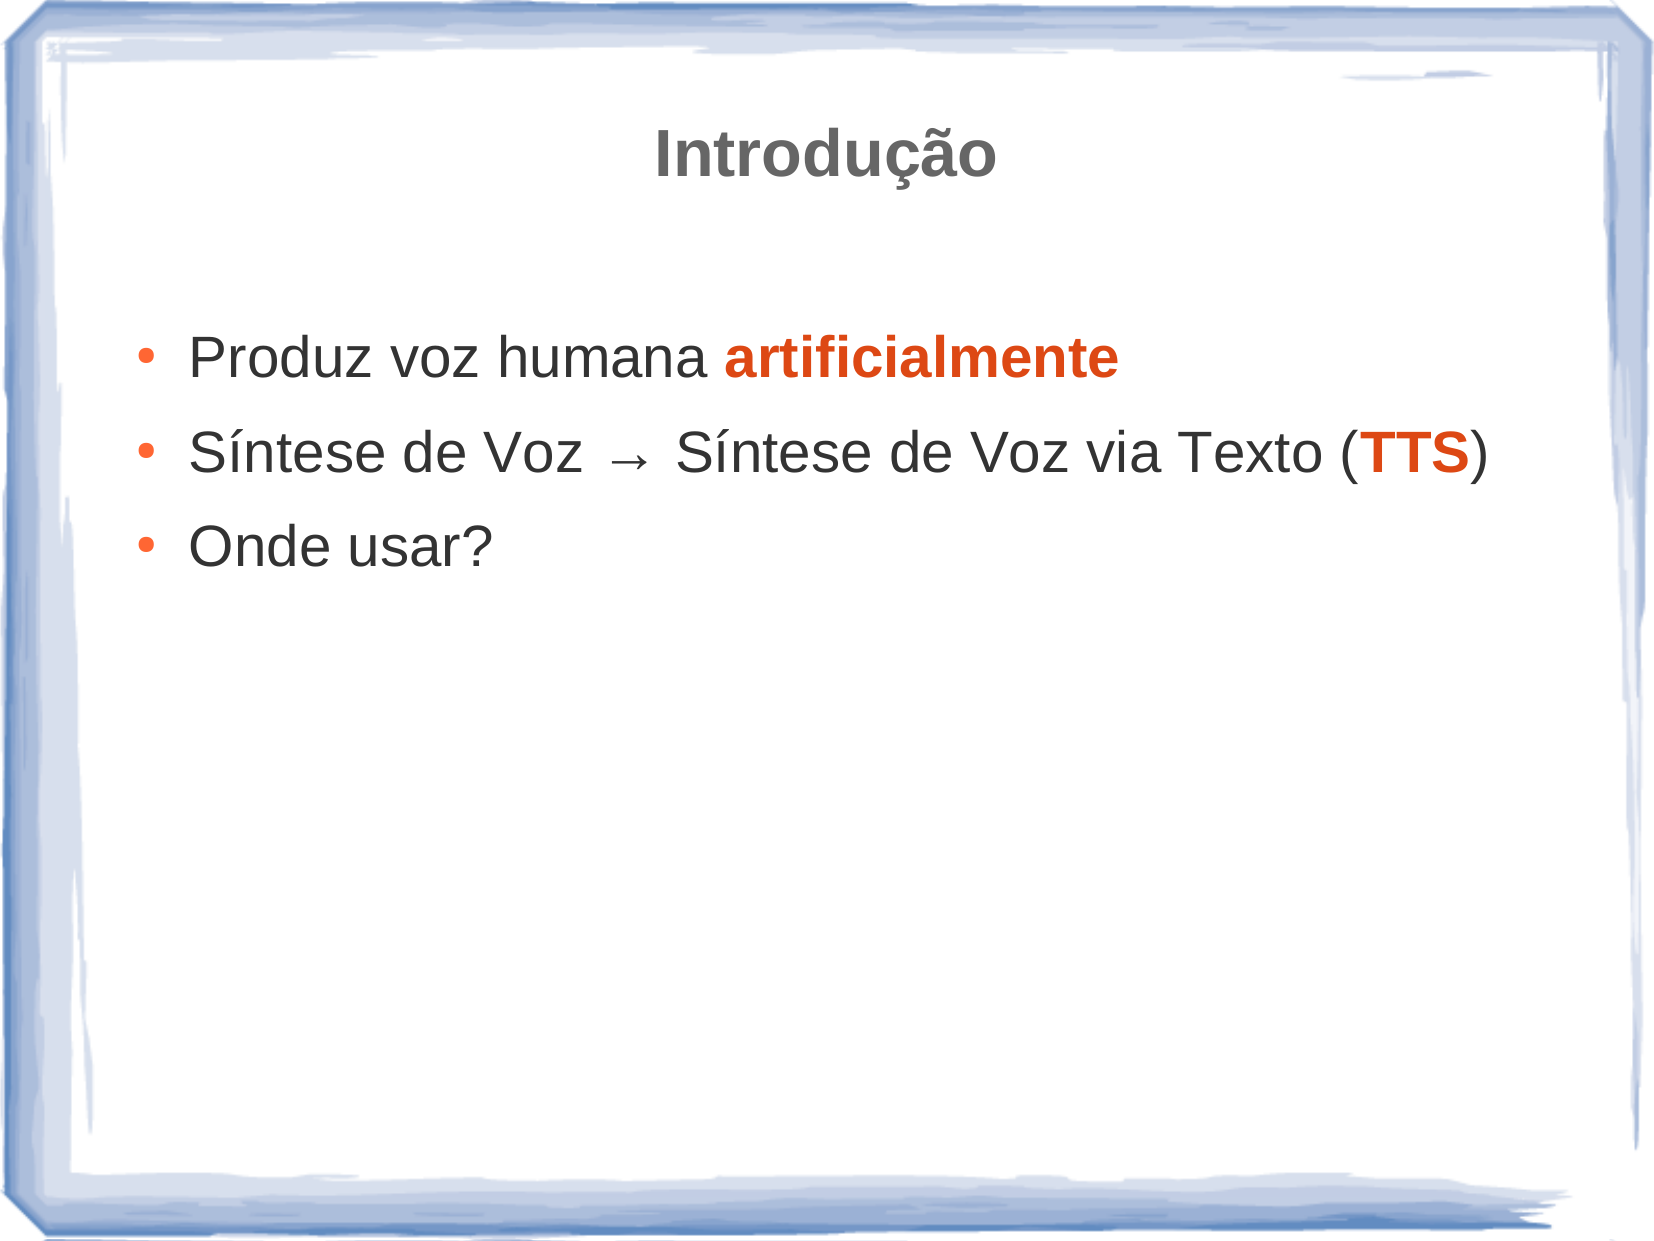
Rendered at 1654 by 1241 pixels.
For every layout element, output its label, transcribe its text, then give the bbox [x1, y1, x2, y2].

picture [0, 0, 1654, 1241]
list Produz voz humana artificialmente Síntese de Voz → Síntese de Voz via Texto (TTS) Onde usar? [118, 324, 1571, 1045]
title Introdução [82, 49, 1571, 257]
